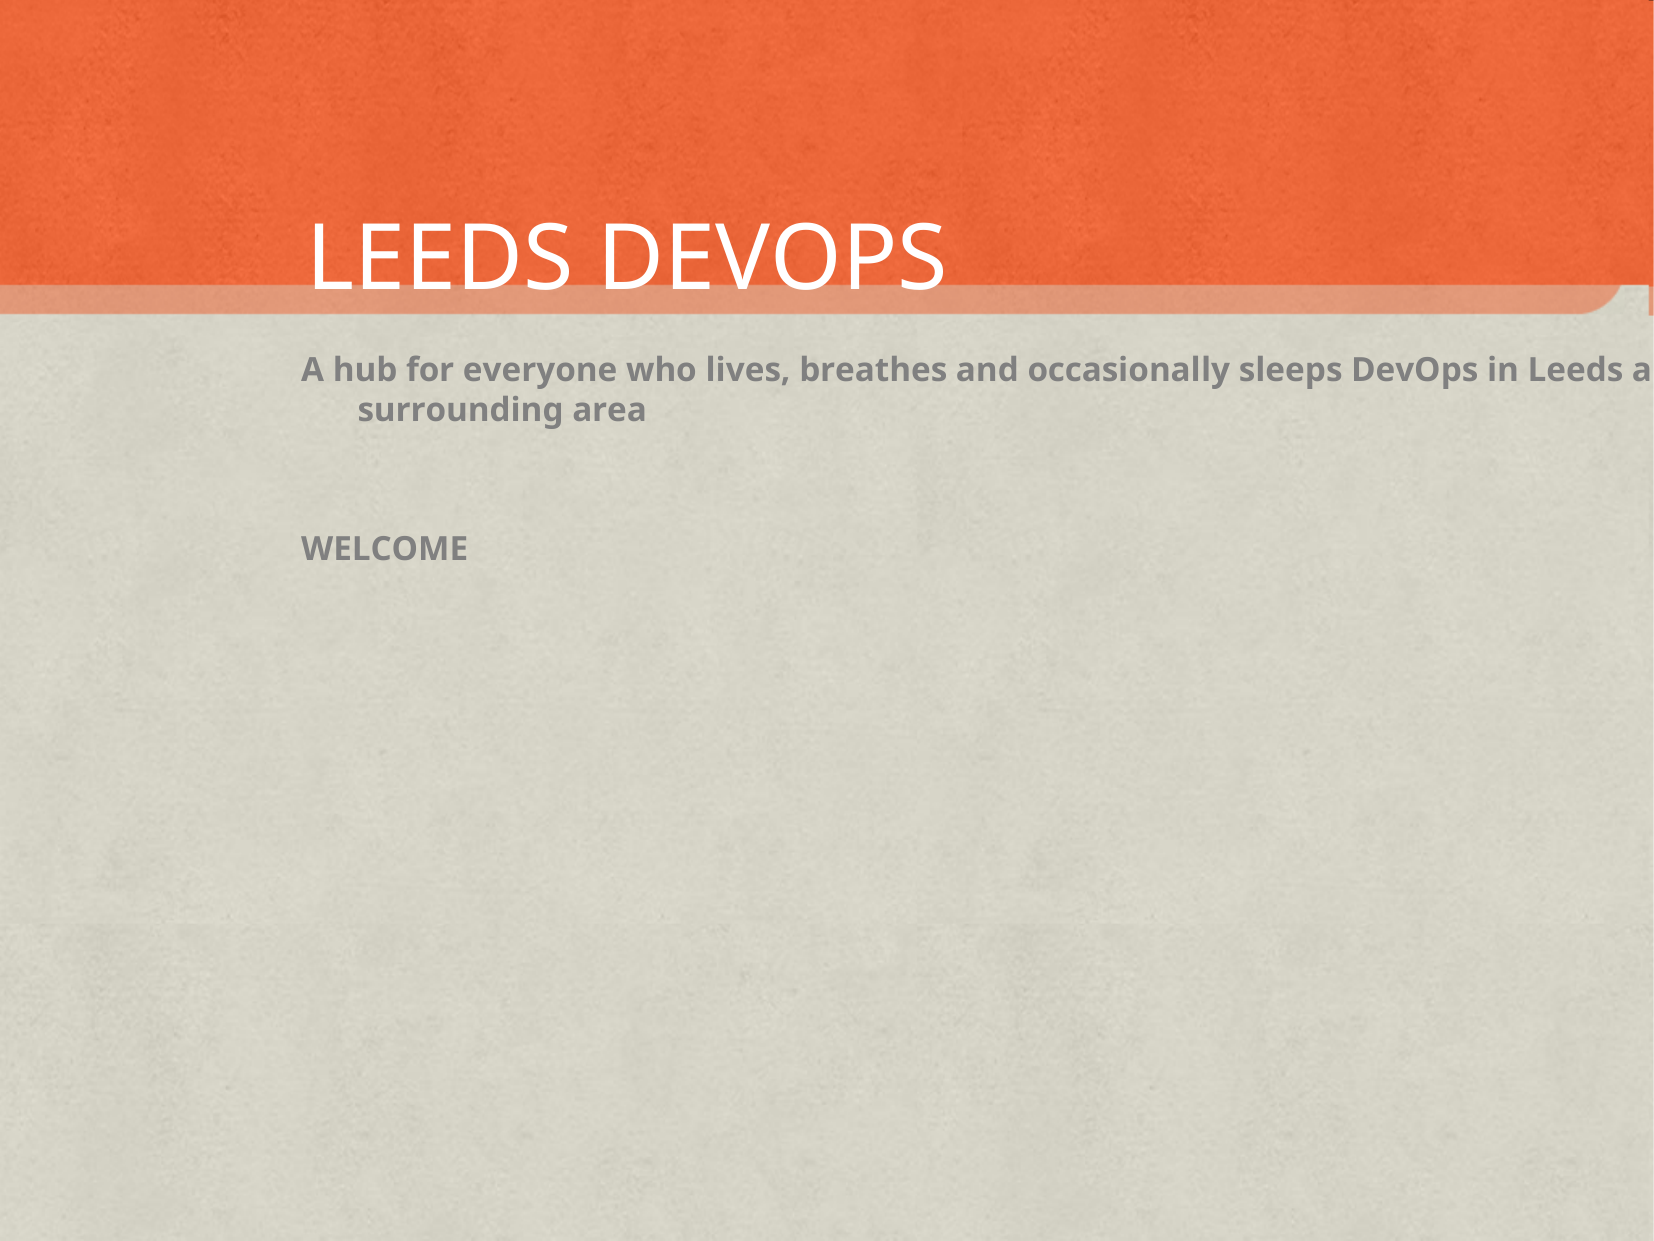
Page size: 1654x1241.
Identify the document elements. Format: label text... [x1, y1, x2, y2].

list A hub for everyone who lives, breathes and occasionally sleeps DevOps in Leeds and the surrounding area WELCOME [301, 348, 1654, 1068]
picture [0, 0, 1654, 1241]
title LEEDS DEVOPS [306, 189, 1654, 318]
